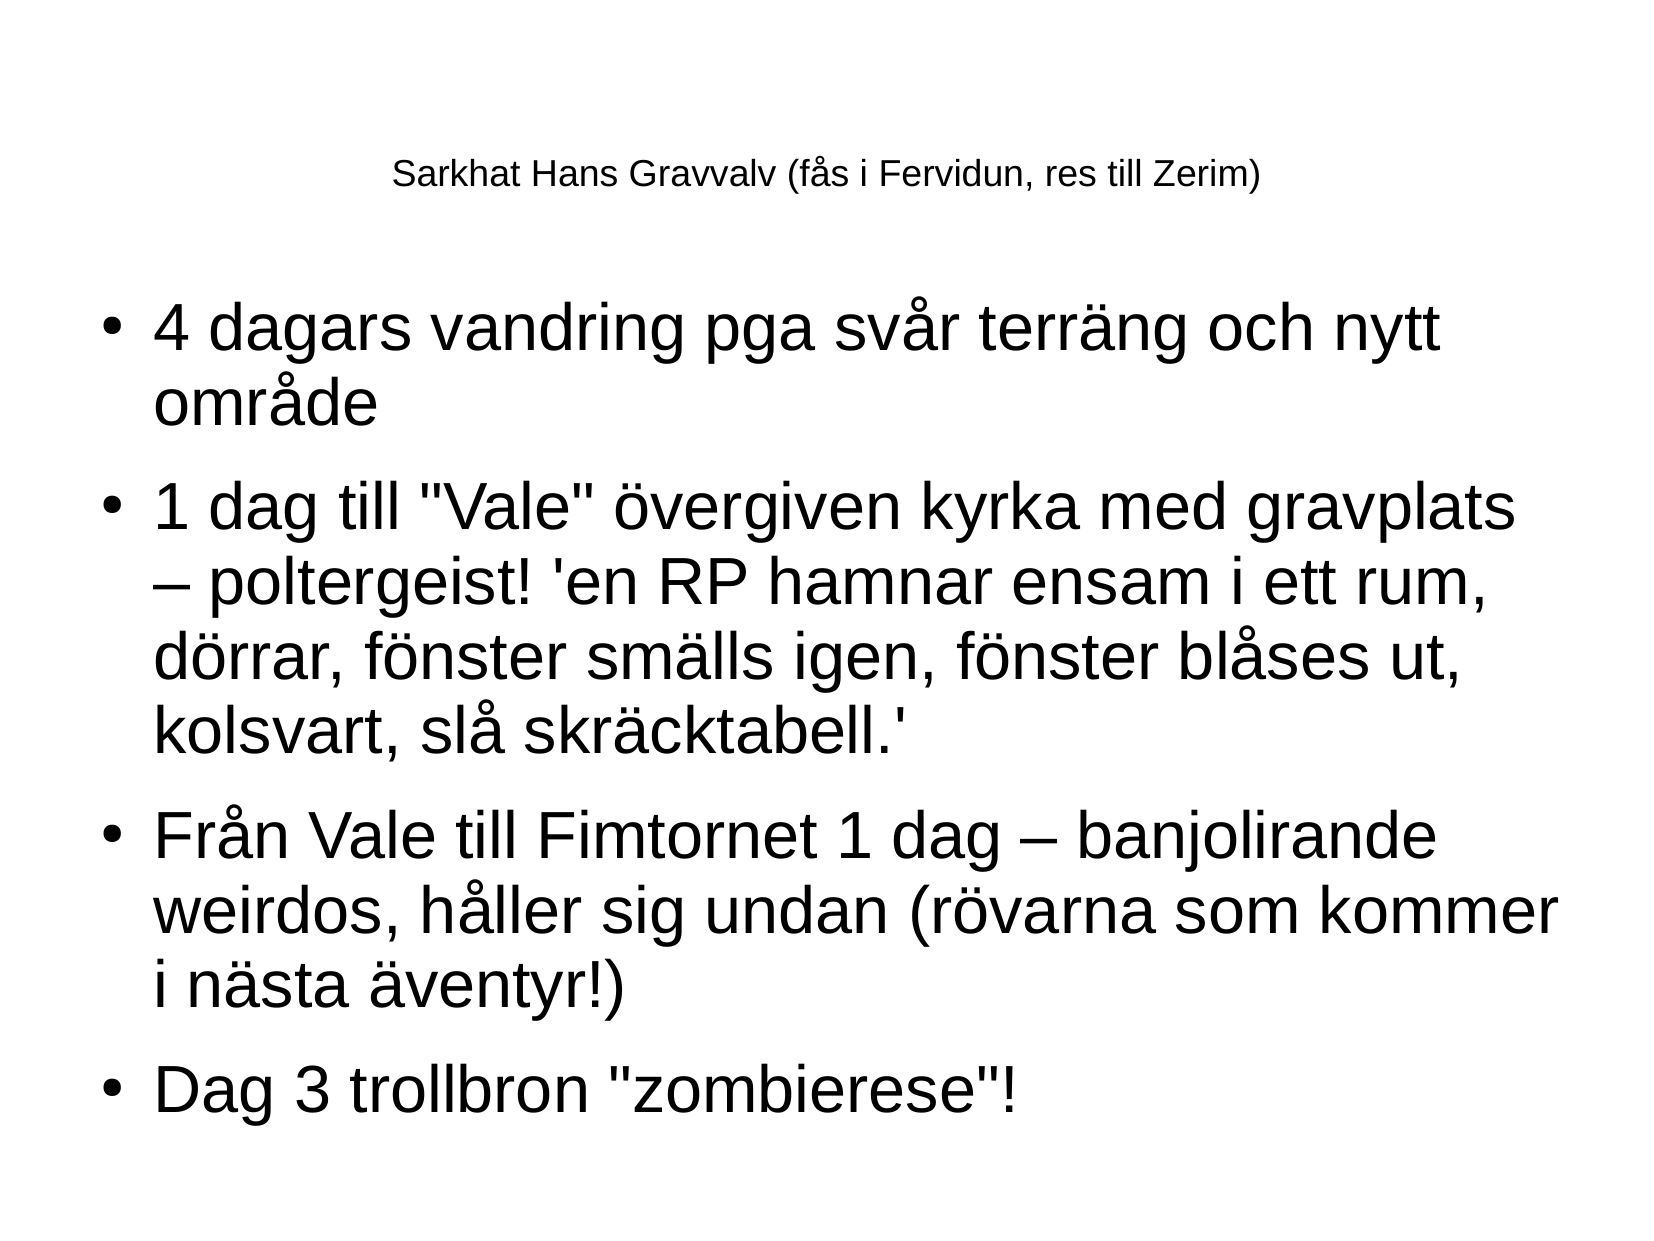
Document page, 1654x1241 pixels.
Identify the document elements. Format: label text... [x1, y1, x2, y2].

title Sarkhat Hans Gravvalv (fås i Fervidun, res till Zerim) [82, 49, 1571, 257]
list 4 dagars vandring pga svår terräng och nytt område 1 dag till "Vale" övergiven kyrka med gravplats – poltergeist! 'en RP hamnar ensam i ett rum, dörrar, fönster smälls igen, fönster blåses ut, kolsvart, slå skräcktabell.' Från Vale till Fimtornet 1 dag – banjolirande weirdos, håller sig undan (rövarna som kommer i nästa äventyr!) Dag 3 trollbron "zombierese"! [82, 290, 1571, 1127]
